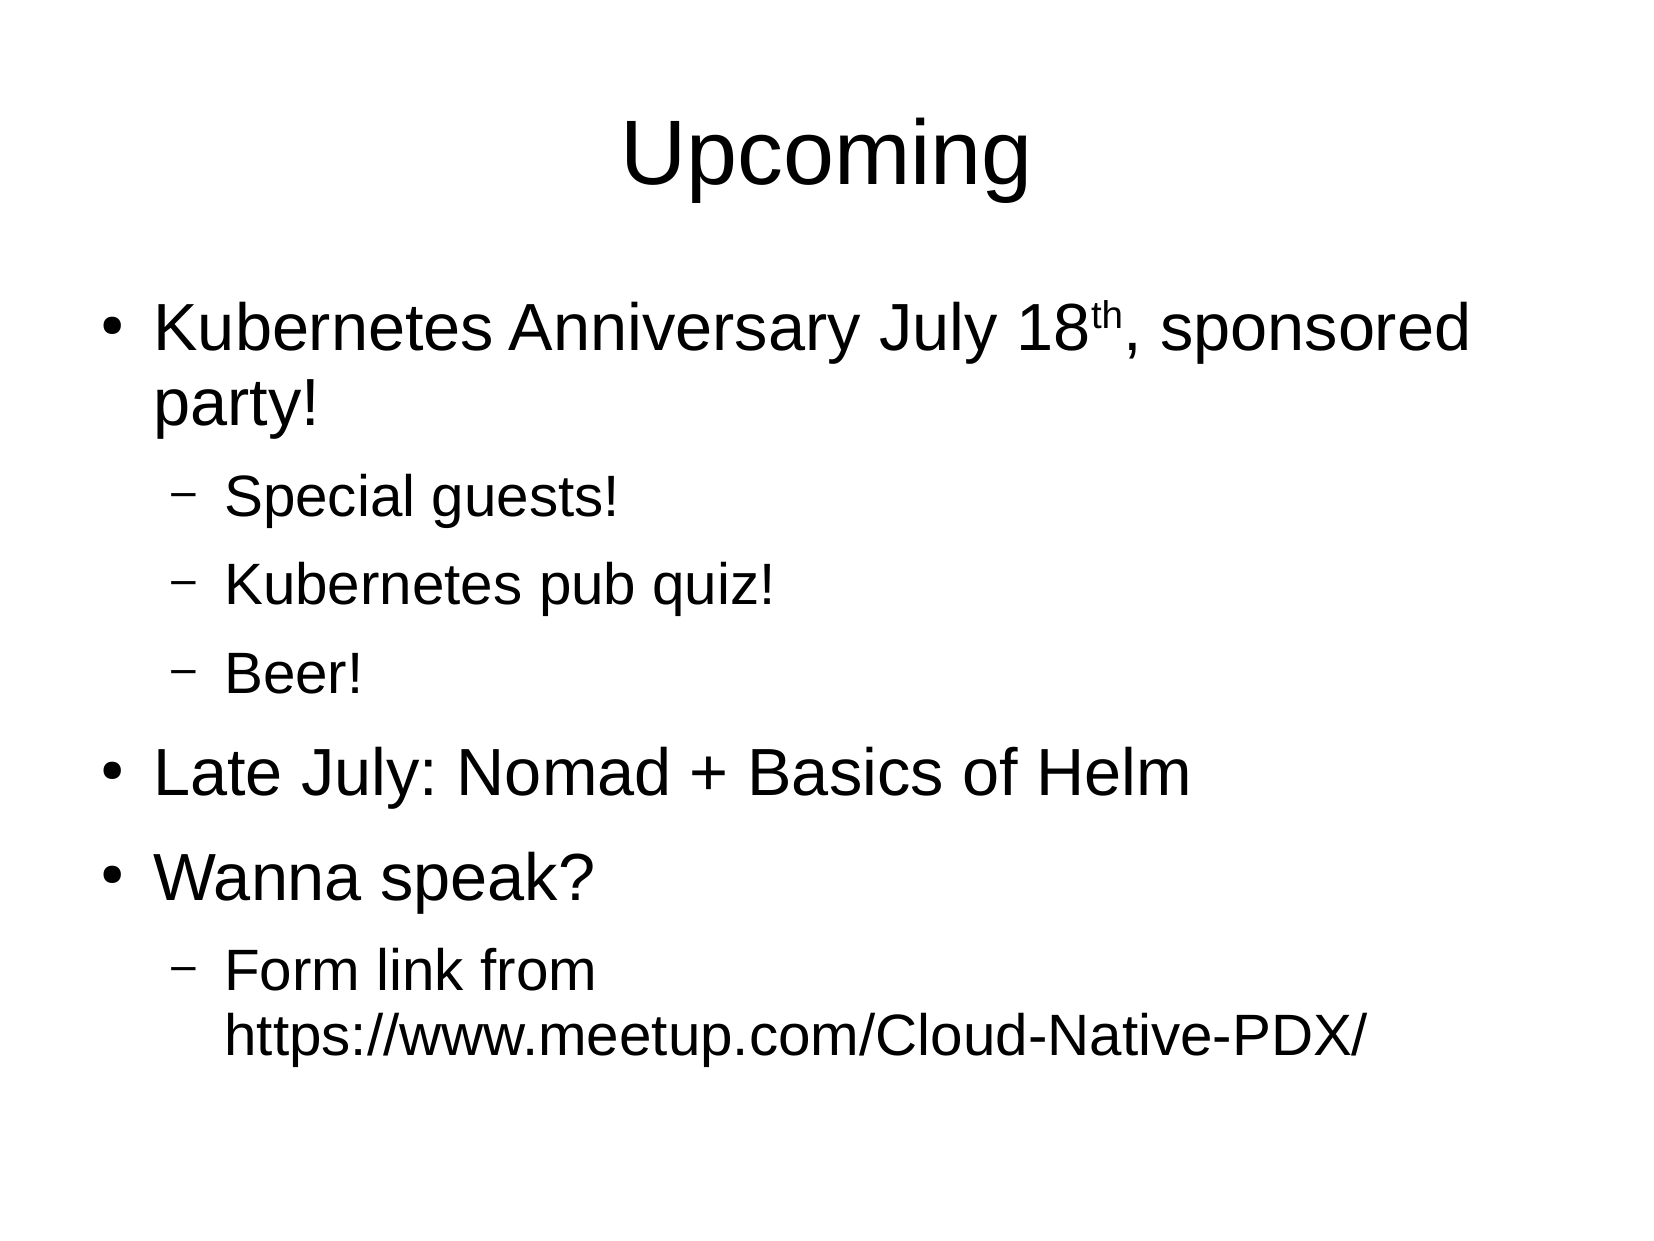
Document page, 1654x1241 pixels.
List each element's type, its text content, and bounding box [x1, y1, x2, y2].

title Upcoming [82, 49, 1571, 257]
list Kubernetes Anniversary July 18th, sponsored party! Special guests! Kubernetes pub quiz! Beer! Late July: Nomad + Basics of Helm Wanna speak? Form link from https://www.meetup.com/Cloud-Native-PDX/ [82, 290, 1571, 1231]
